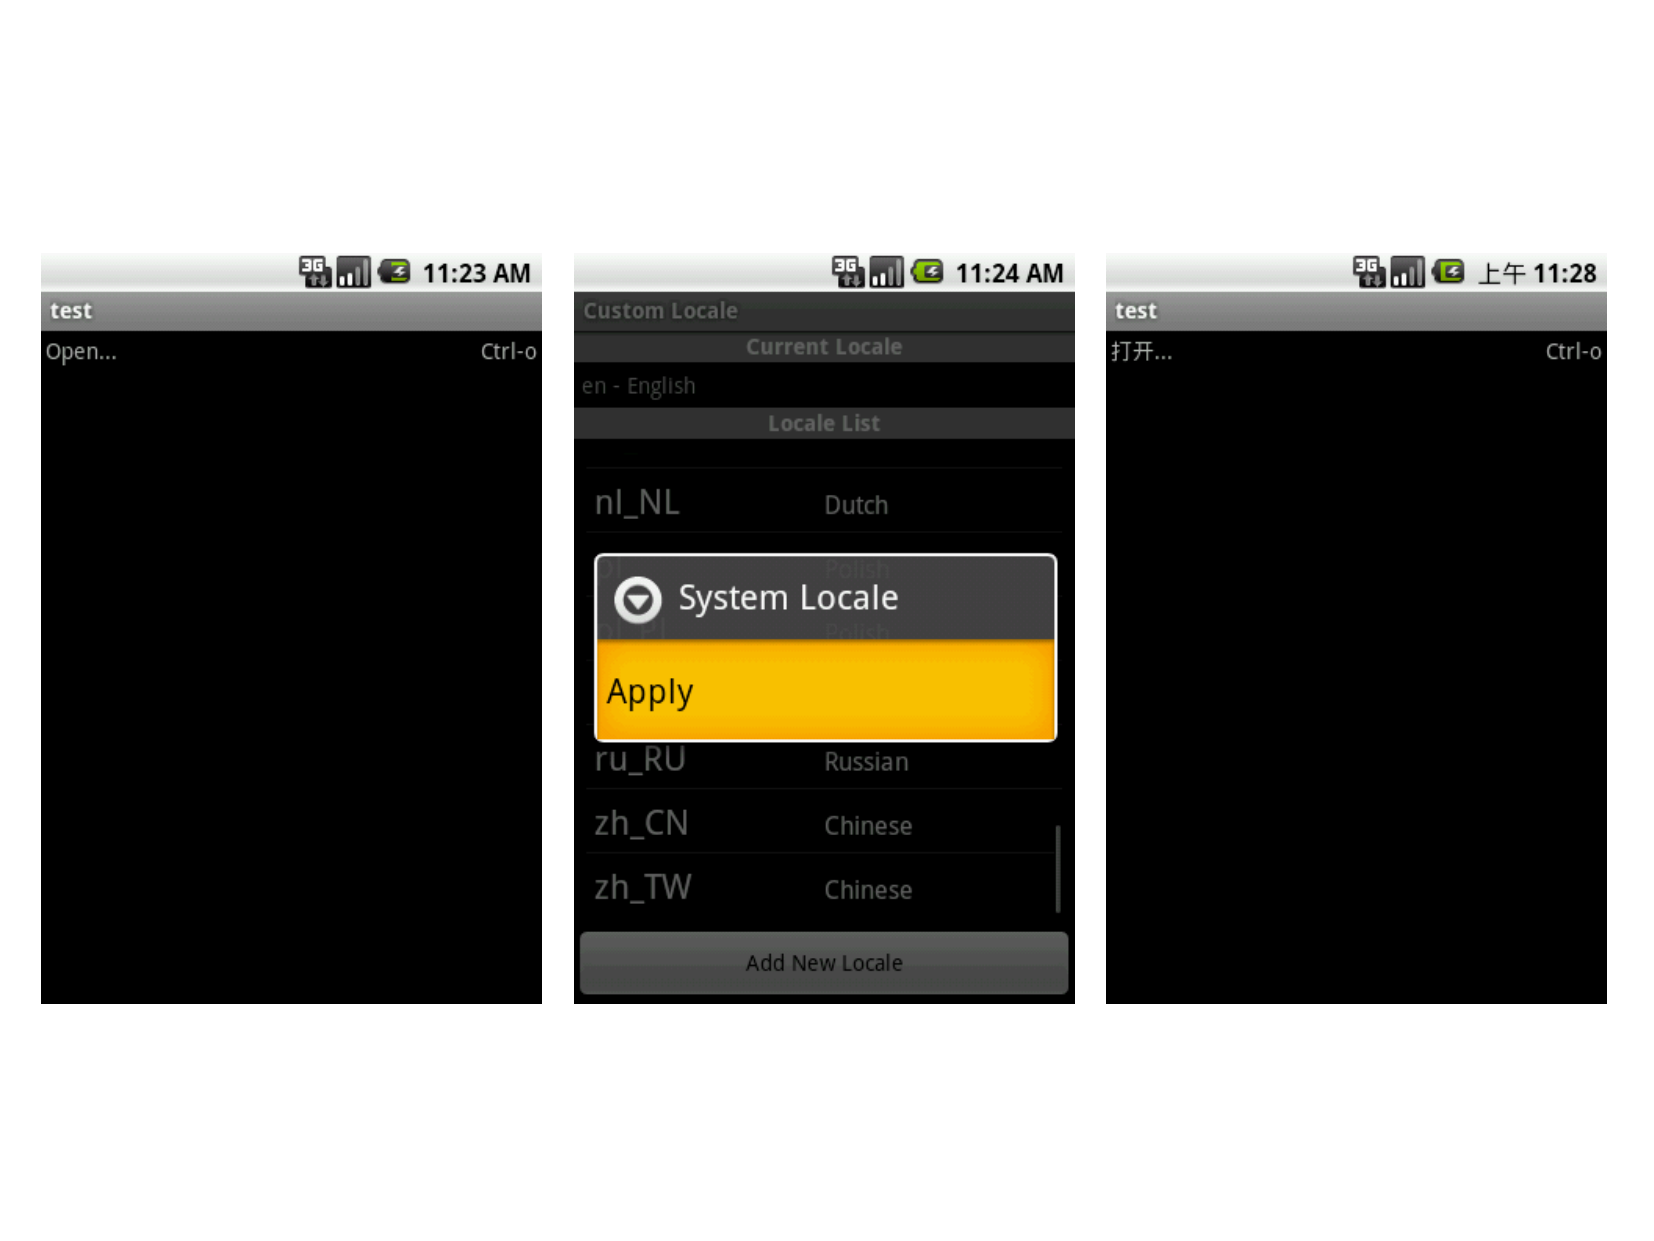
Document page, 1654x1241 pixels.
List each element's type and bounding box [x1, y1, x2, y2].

picture [41, 253, 542, 1004]
picture [574, 253, 1075, 1004]
picture [1106, 253, 1607, 1004]
